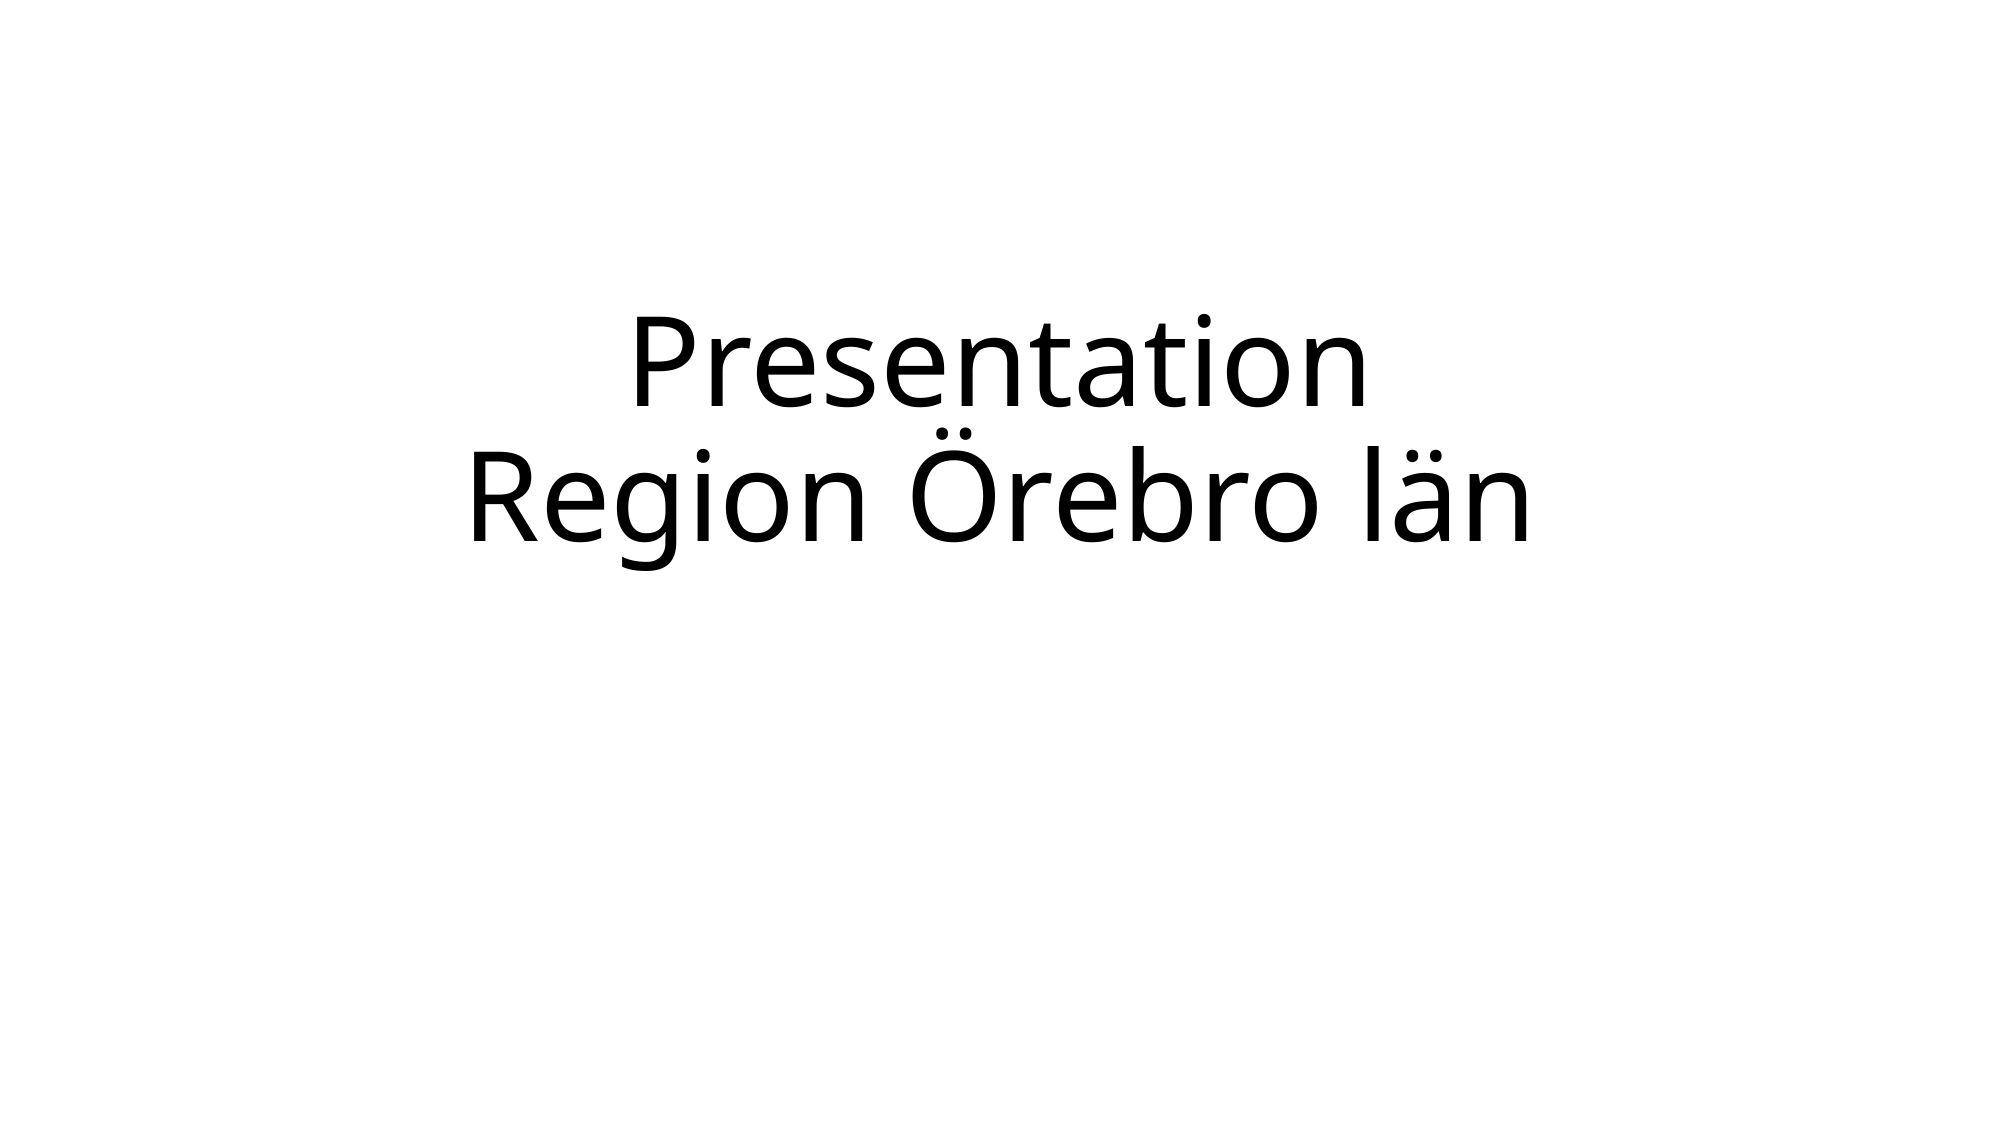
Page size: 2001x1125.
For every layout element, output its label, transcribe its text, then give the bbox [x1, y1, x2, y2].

title Presentation Region Örebro län [249, 184, 1750, 576]
